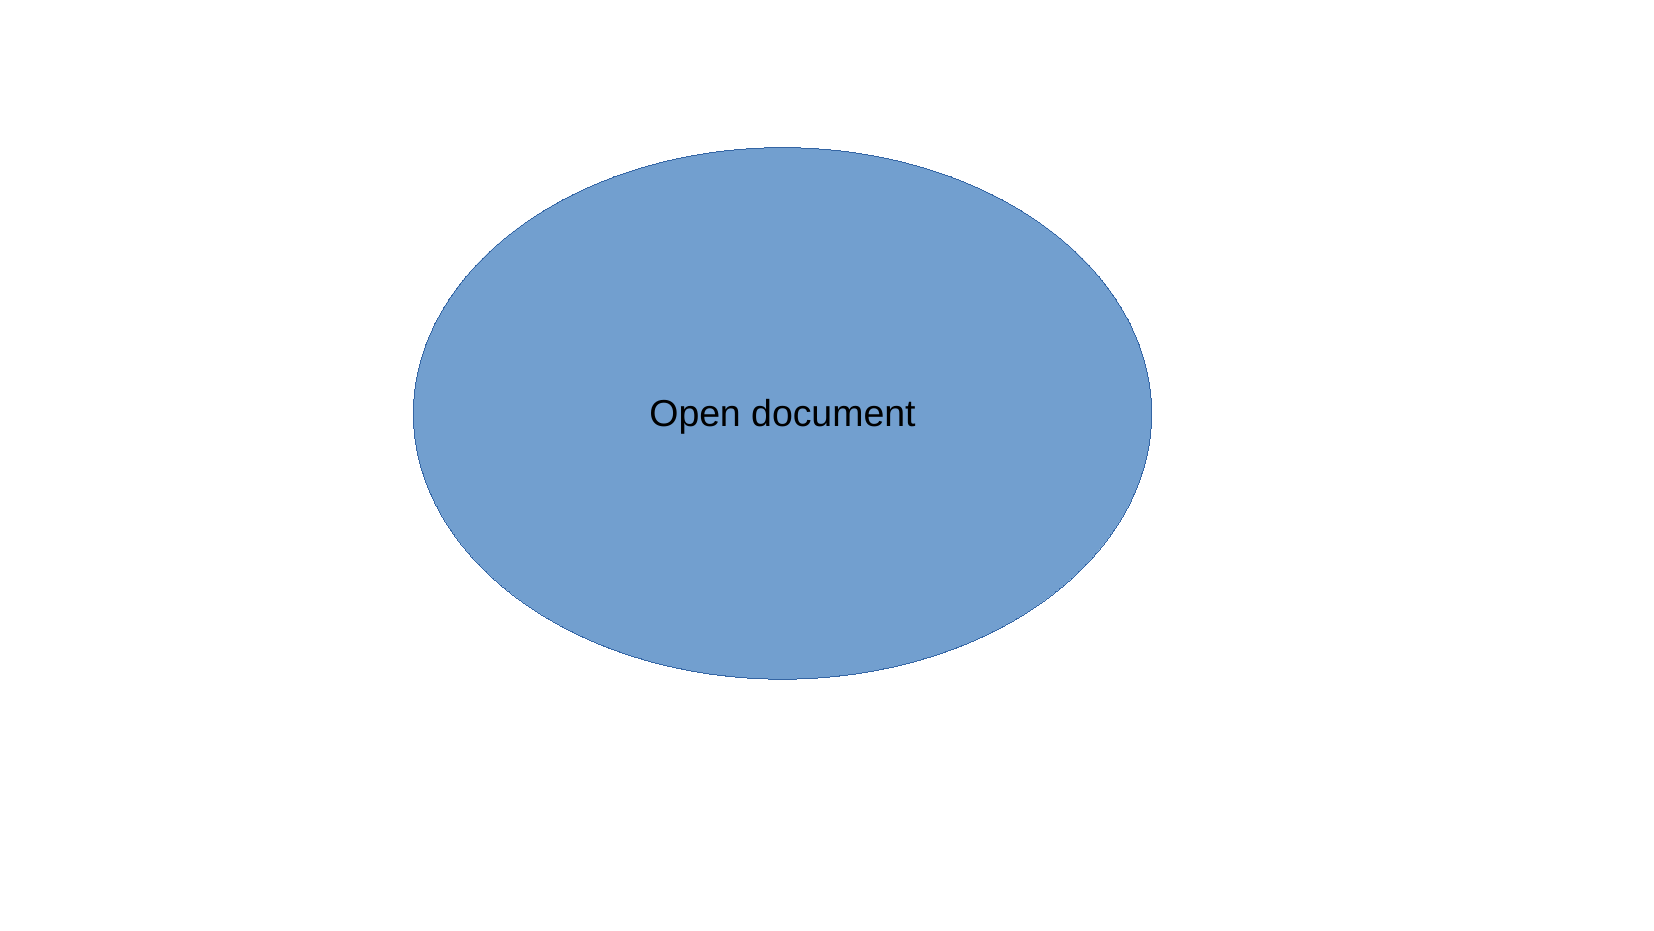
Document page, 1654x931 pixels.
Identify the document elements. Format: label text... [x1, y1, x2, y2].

text_box Open document [413, 147, 1152, 680]
